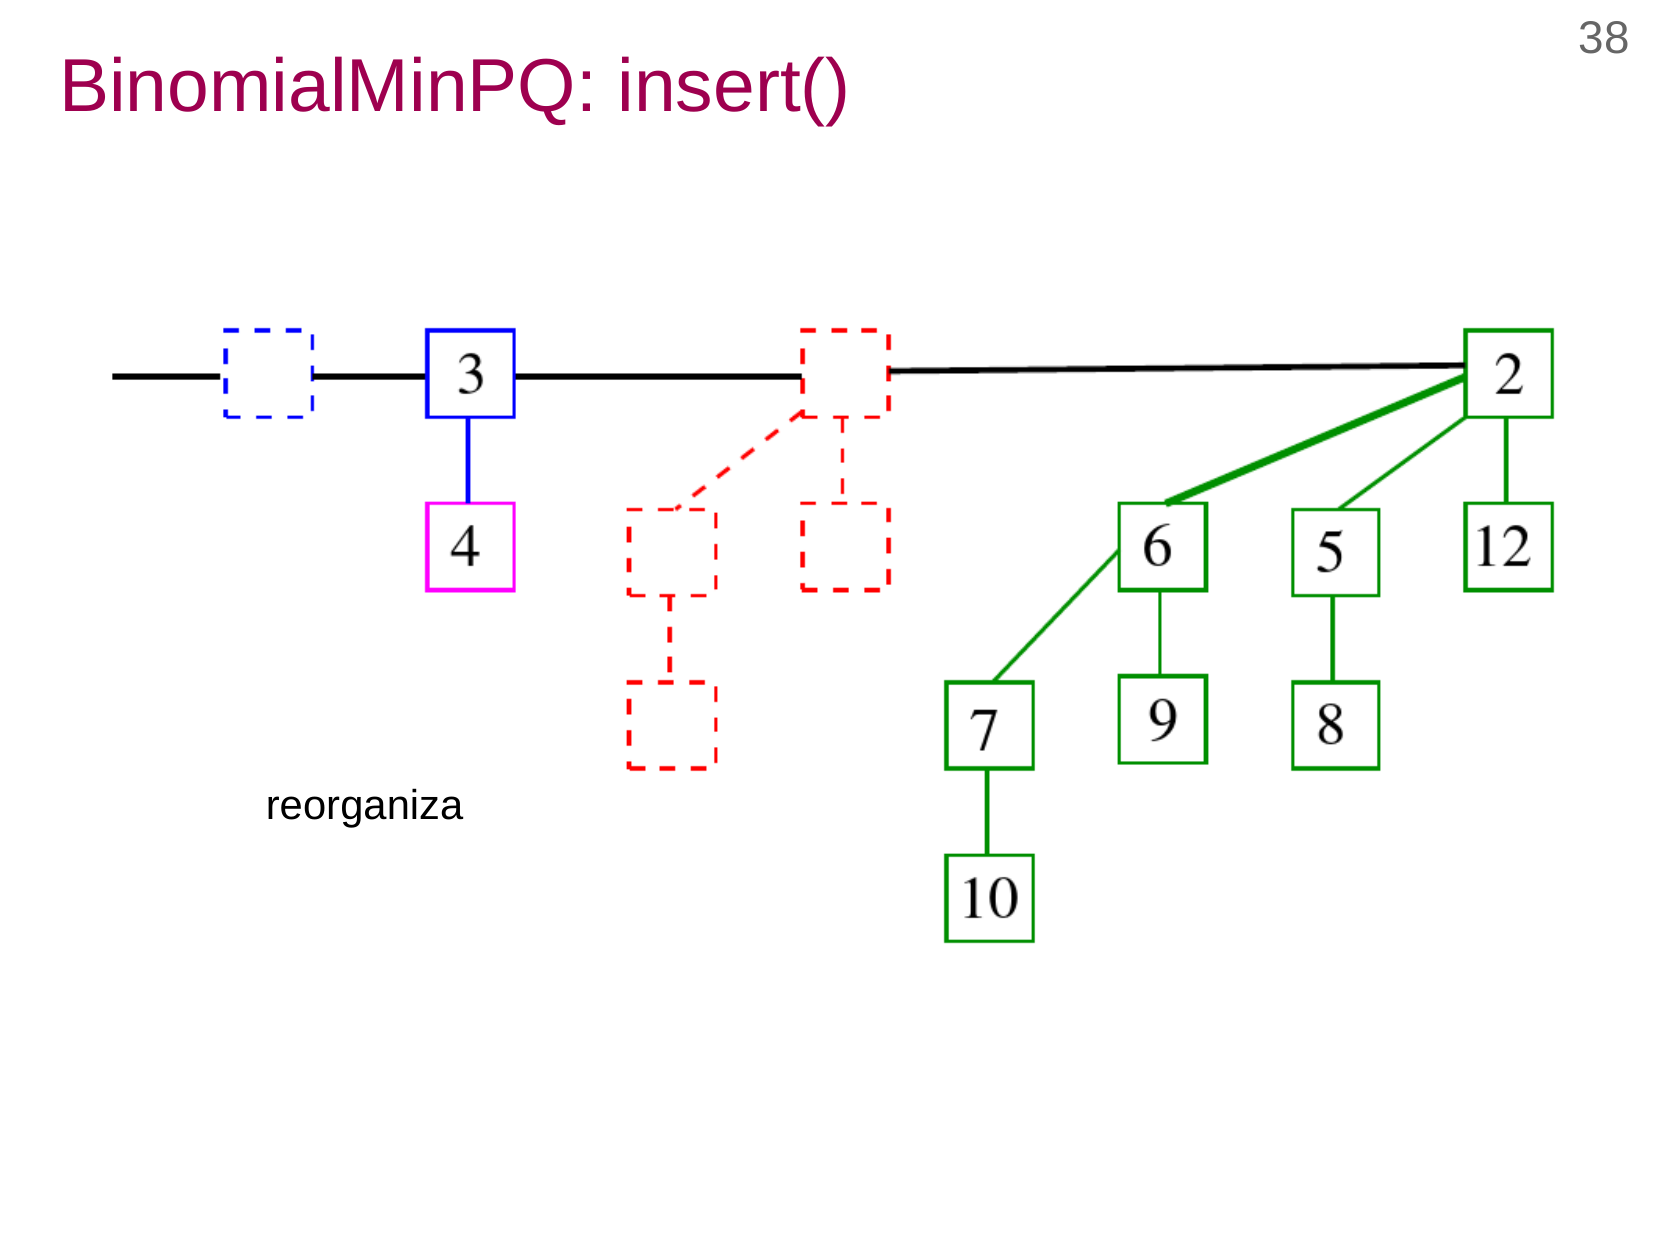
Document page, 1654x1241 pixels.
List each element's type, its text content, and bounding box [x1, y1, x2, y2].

title BinomialMinPQ: insert() [59, 29, 1595, 148]
picture [111, 319, 1562, 951]
text_box reorganiza [250, 767, 479, 836]
